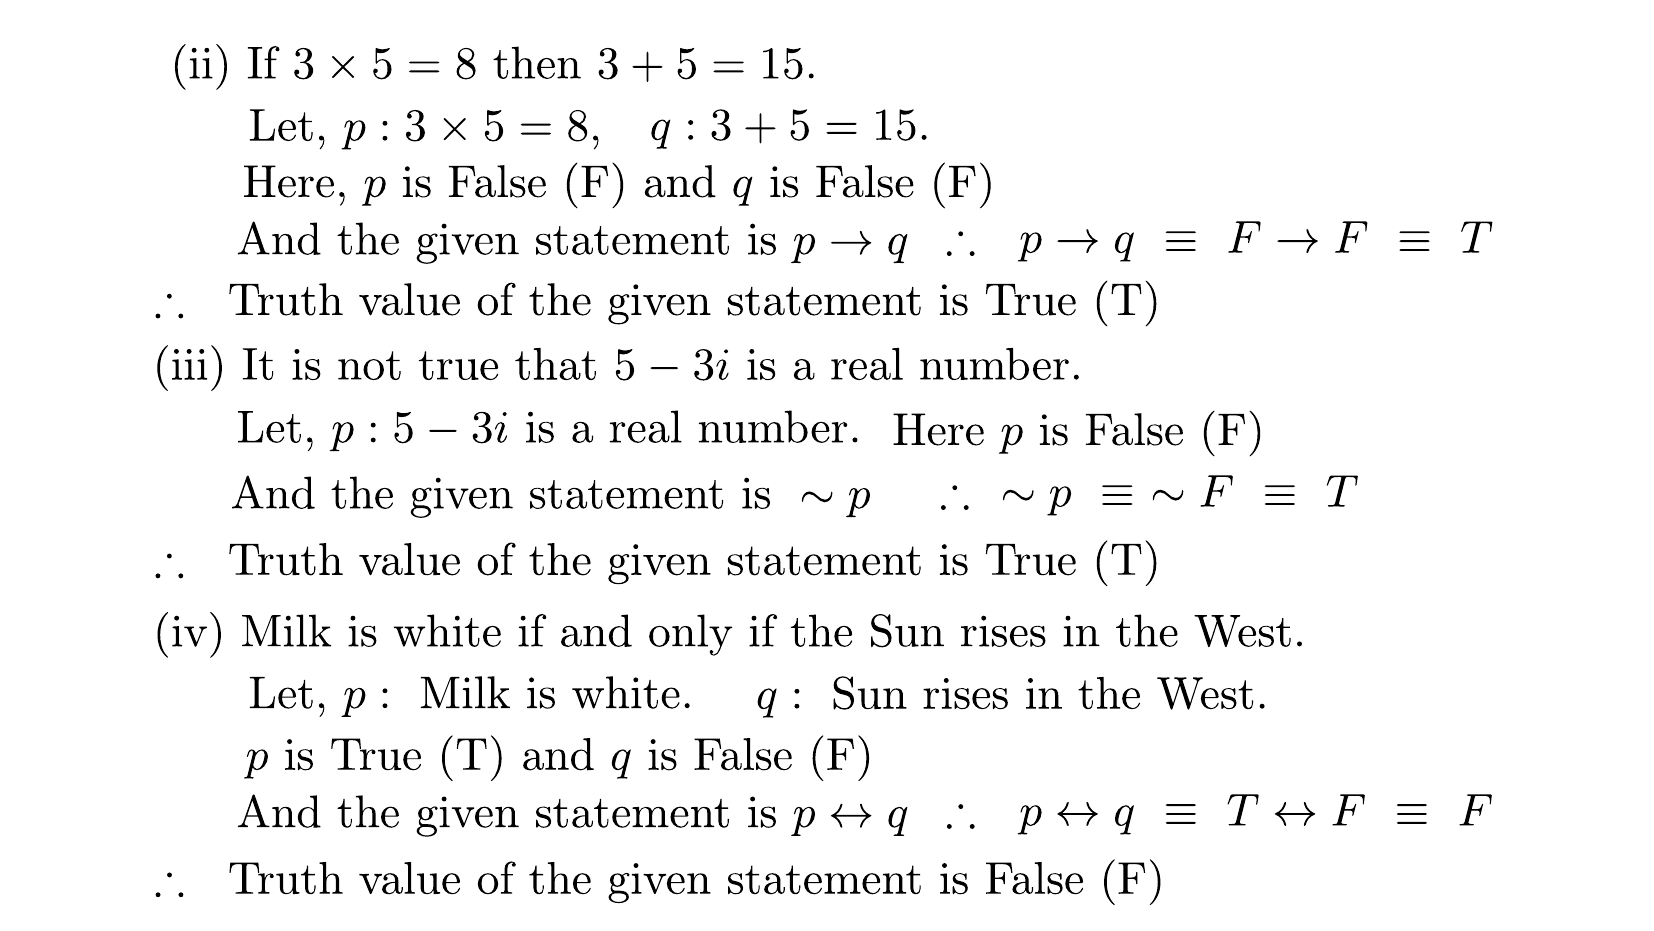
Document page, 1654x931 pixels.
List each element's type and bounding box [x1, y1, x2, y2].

text_box [155, 859, 1161, 906]
text_box [946, 794, 1492, 835]
text_box [946, 221, 1493, 262]
text_box [757, 676, 1265, 718]
text_box [238, 410, 858, 452]
text_box [155, 540, 1157, 587]
text_box [249, 109, 599, 150]
text_box [893, 410, 1261, 457]
text_box [172, 44, 814, 90]
text_box [249, 676, 690, 717]
text_box [237, 794, 908, 837]
text_box [155, 611, 1302, 658]
subtitle [47, 23, 1607, 909]
text_box [244, 162, 991, 209]
text_box [155, 345, 1079, 391]
text_box [940, 475, 1358, 516]
text_box [244, 735, 870, 782]
text_box [651, 109, 927, 149]
text_box [237, 221, 908, 264]
text_box [232, 475, 871, 518]
text_box [155, 280, 1157, 327]
